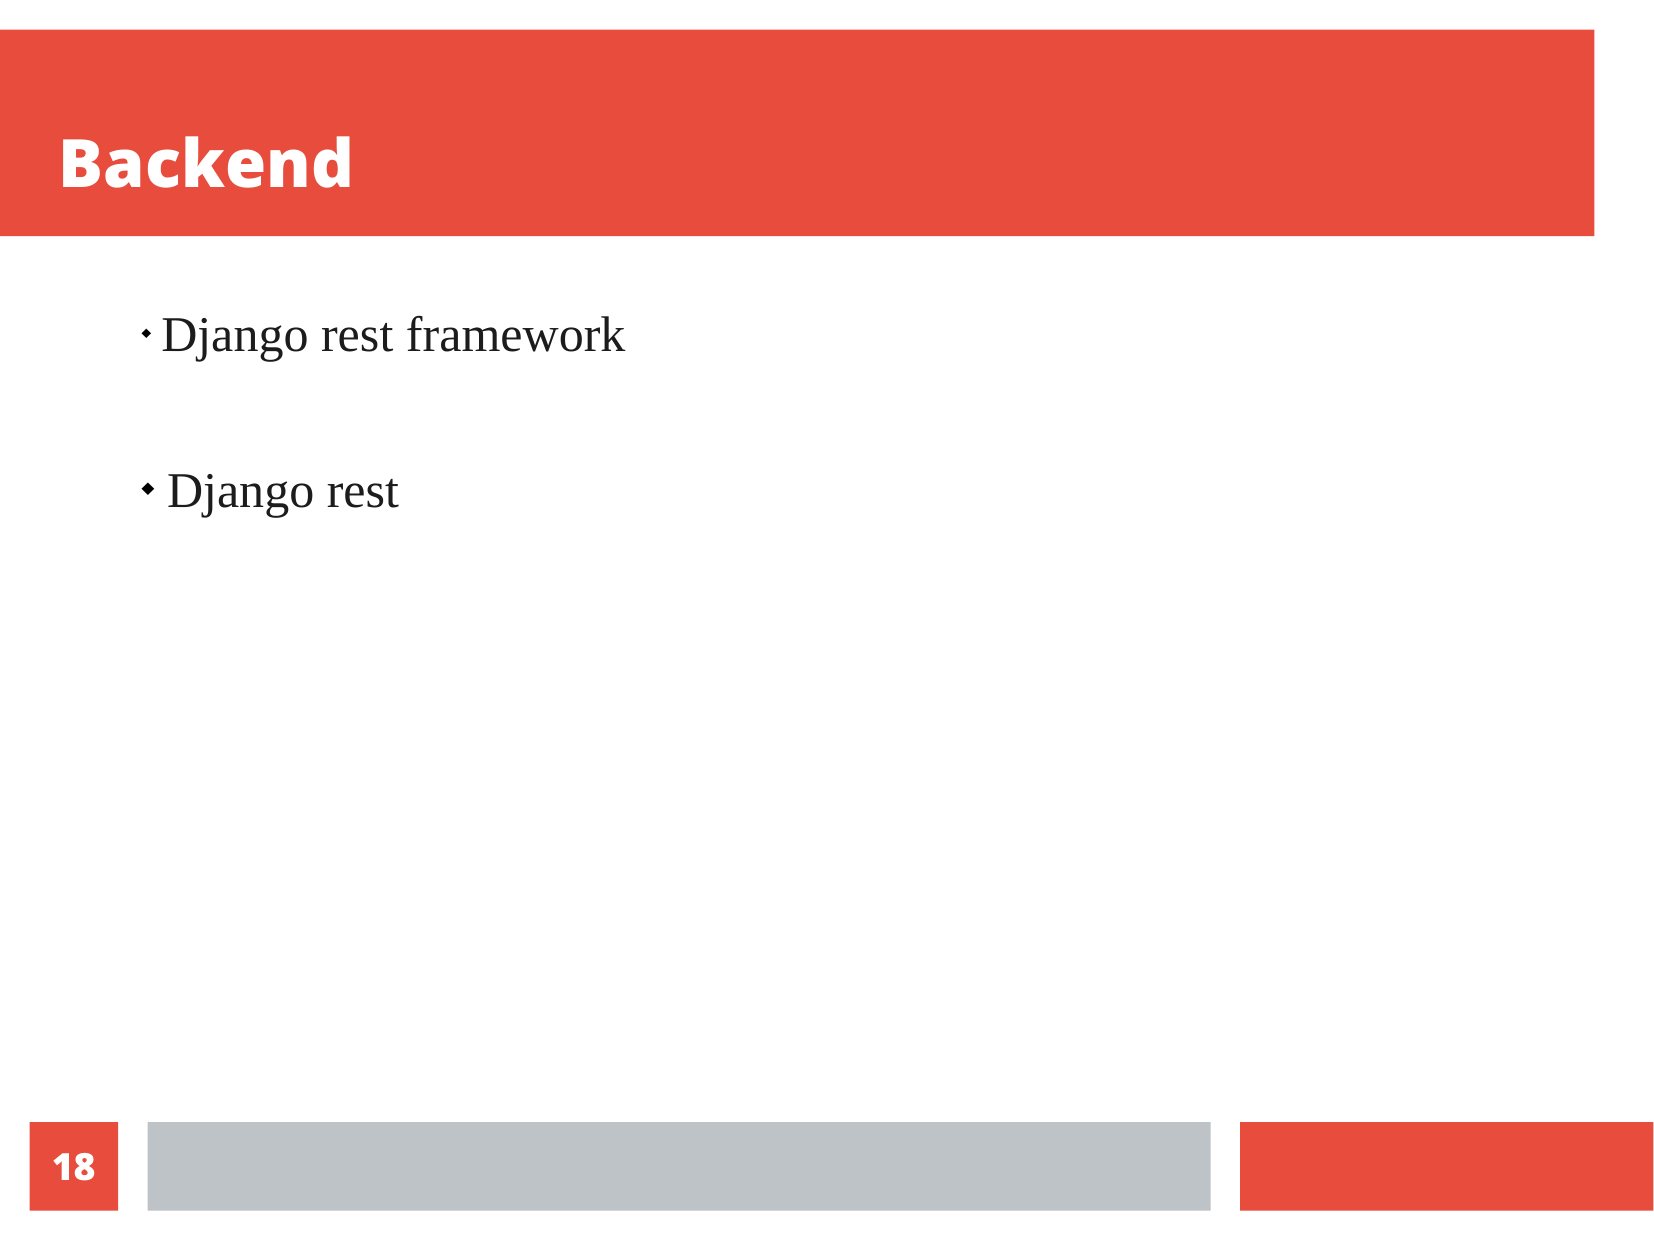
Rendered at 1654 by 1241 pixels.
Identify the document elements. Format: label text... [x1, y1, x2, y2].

list Django rest framework Django rest [47, 307, 1554, 1075]
title Backend [59, 59, 1595, 207]
